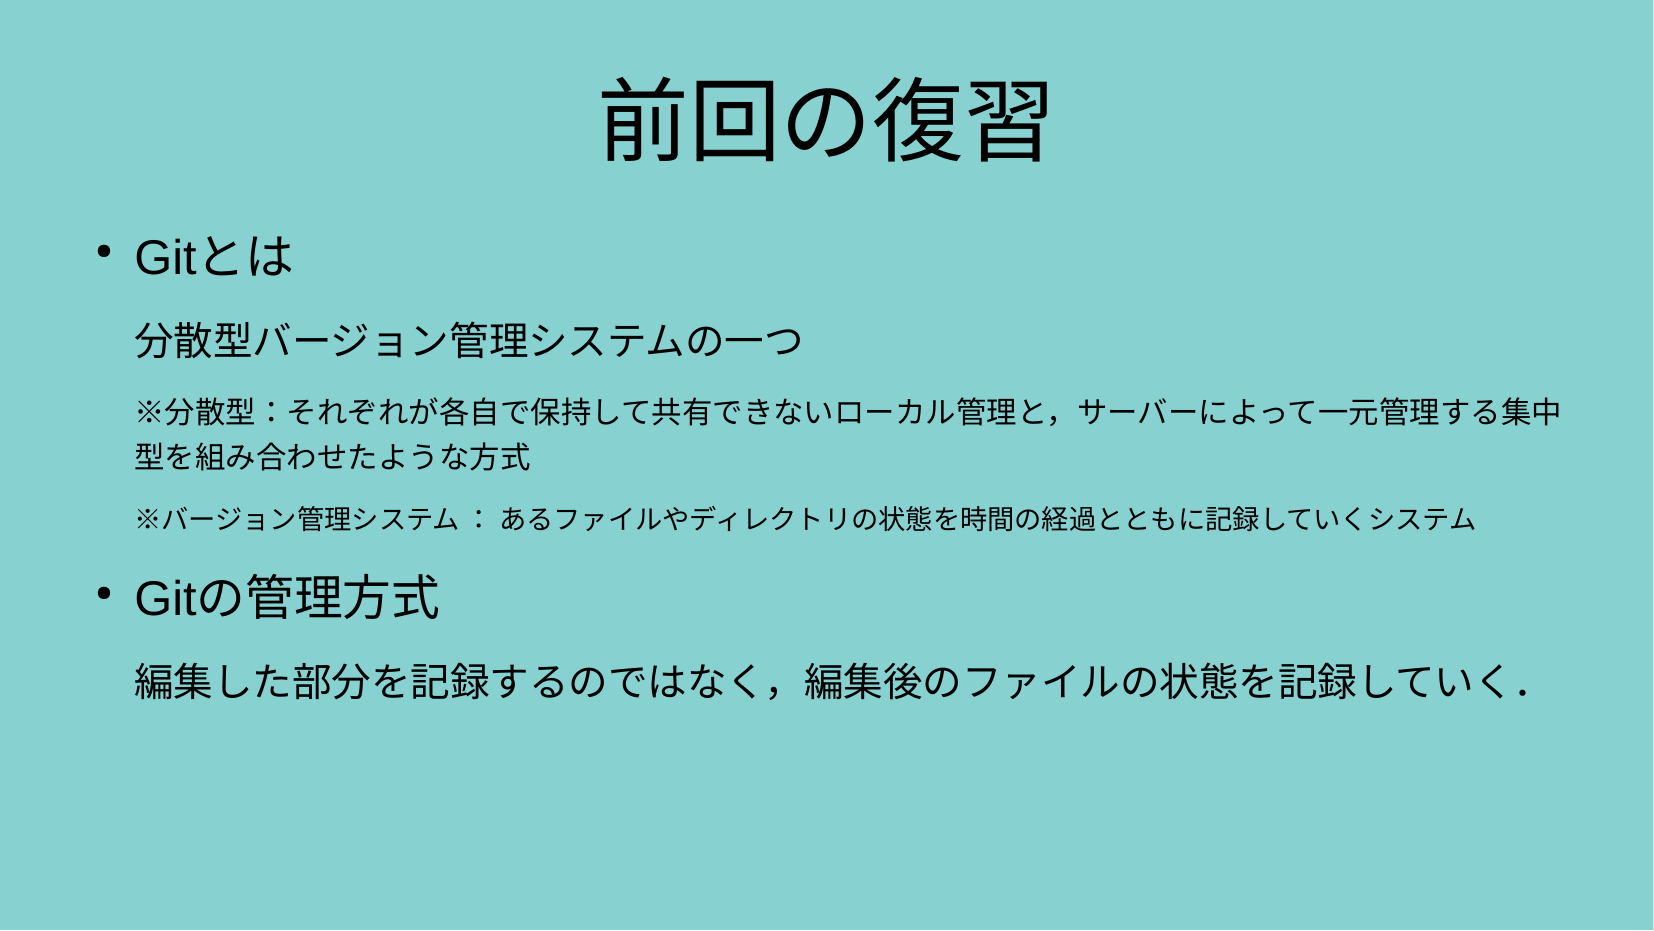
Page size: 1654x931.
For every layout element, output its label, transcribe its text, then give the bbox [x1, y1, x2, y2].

list Gitとは 分散型バージョン管理システムの一つ ※分散型：それぞれが各自で保持して共有できないローカル管理と，サーバーによって一元管理する集中型を組み合わせたような方式 ※バージョン管理システム ： あるファイルやディレクトリの状態を時間の経過とともに記録していくシステム Gitの管理方式 編集した部分を記録するのではなく，編集後のファイルの状態を記録していく． [82, 217, 1571, 758]
title 前回の復習 [82, 37, 1571, 193]
